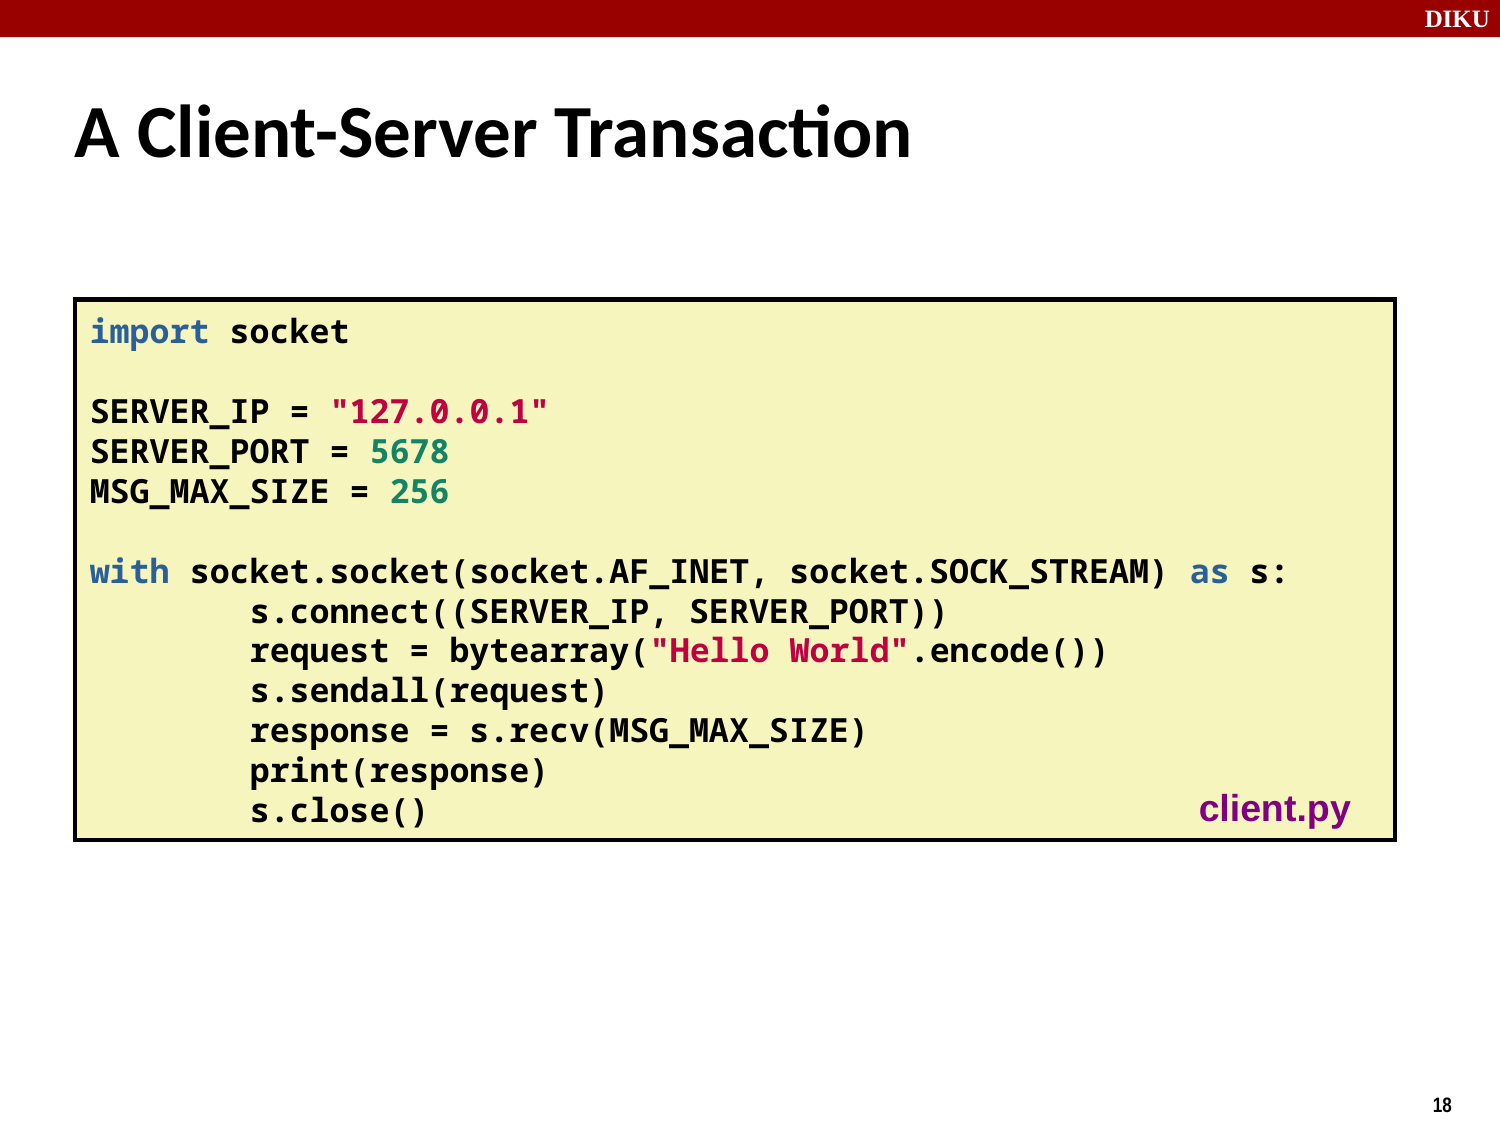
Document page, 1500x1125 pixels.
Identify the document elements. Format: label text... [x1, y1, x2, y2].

text_box import socket SERVER_IP = "127.0.0.1" SERVER_PORT = 5678 MSG_MAX_SIZE = 256 with socket.socket(socket.AF_INET, socket.SOCK_STREAM) as s: s.connect((SERVER_IP, SERVER_PORT)) request = bytearray("Hello World".encode()) s.sendall(request) response = s.recv(MSG_MAX_SIZE) print(response) s.close() [75, 299, 1396, 841]
title A Client-Server Transaction [59, 80, 1235, 175]
text_box client.py [1184, 780, 1396, 841]
